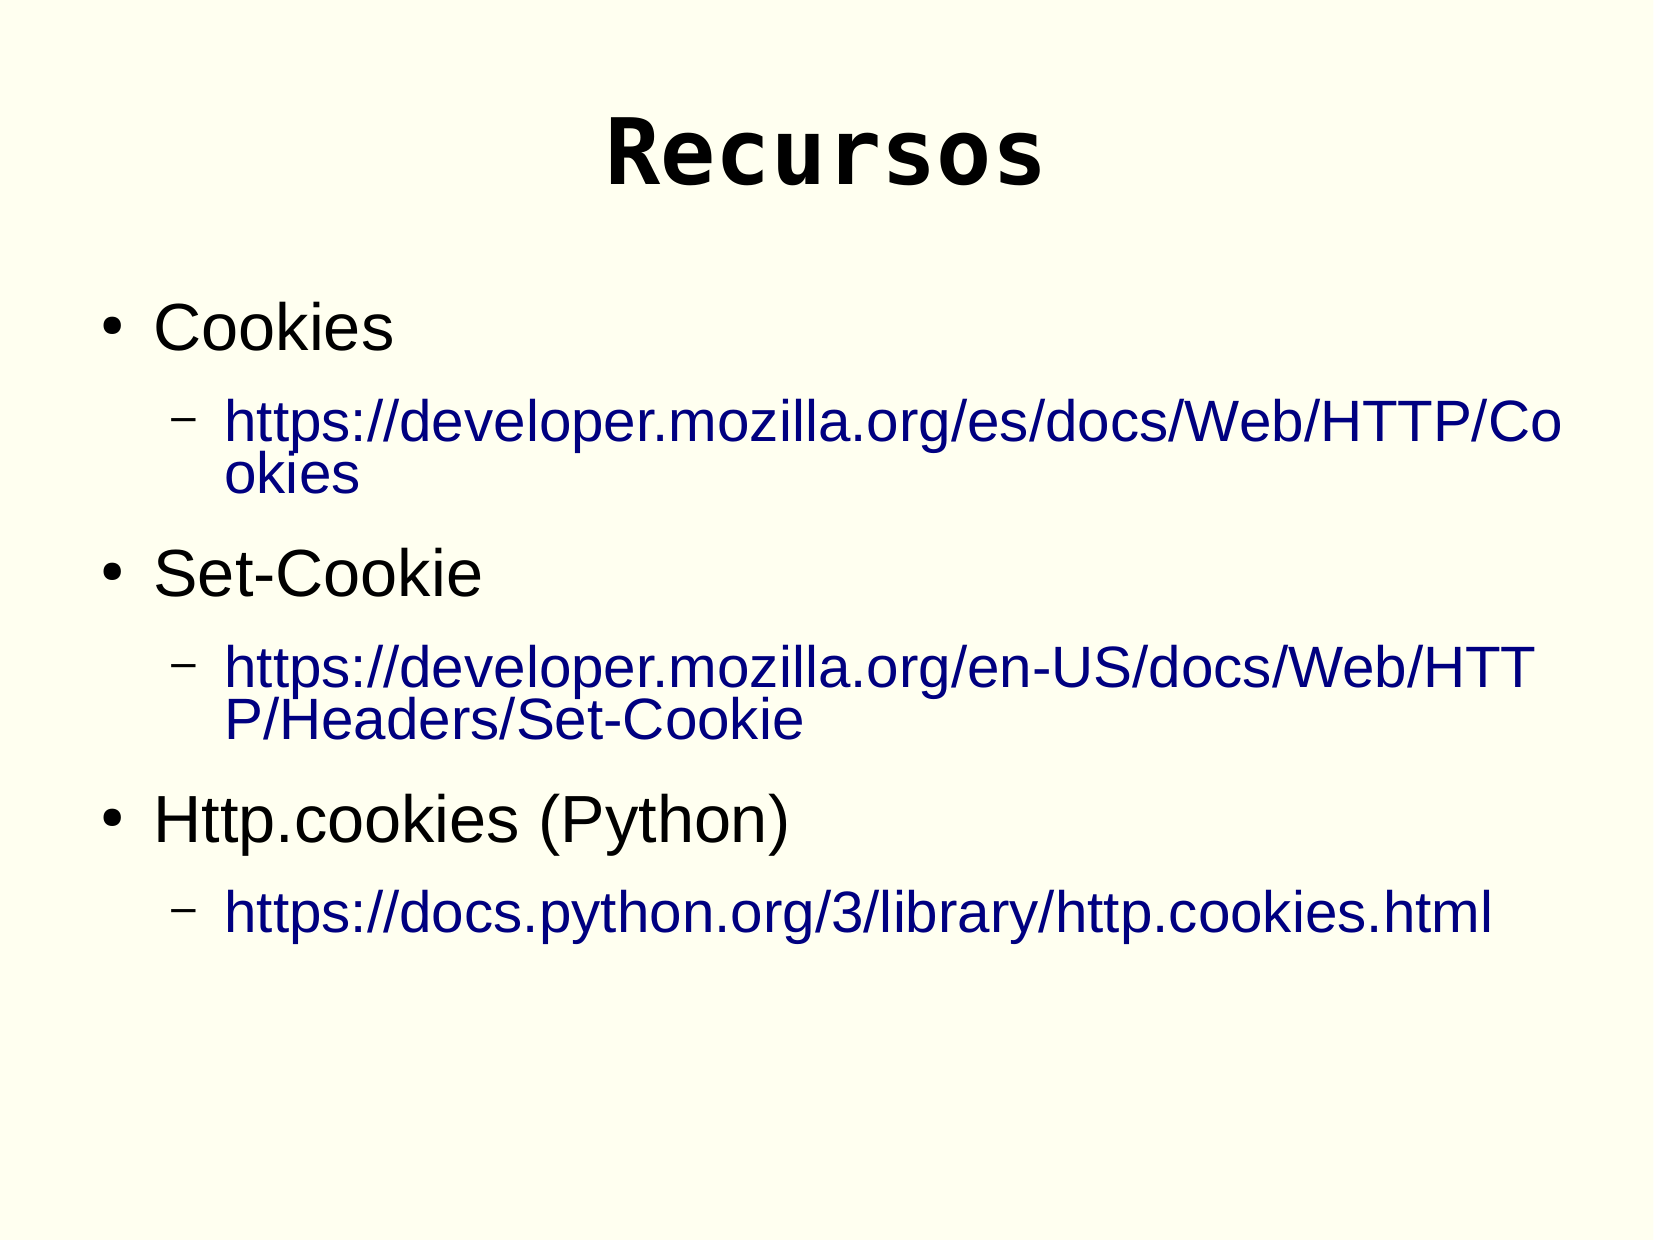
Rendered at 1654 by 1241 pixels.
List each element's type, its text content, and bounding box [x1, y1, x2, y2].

title Recursos [82, 49, 1571, 257]
list Cookies https://developer.mozilla.org/es/docs/Web/HTTP/Cookies Set-Cookie https://developer.mozilla.org/en-US/docs/Web/HTTP/Headers/Set-Cookie Http.cookies (Python) https://docs.python.org/3/library/http.cookies.html [82, 290, 1571, 1010]
